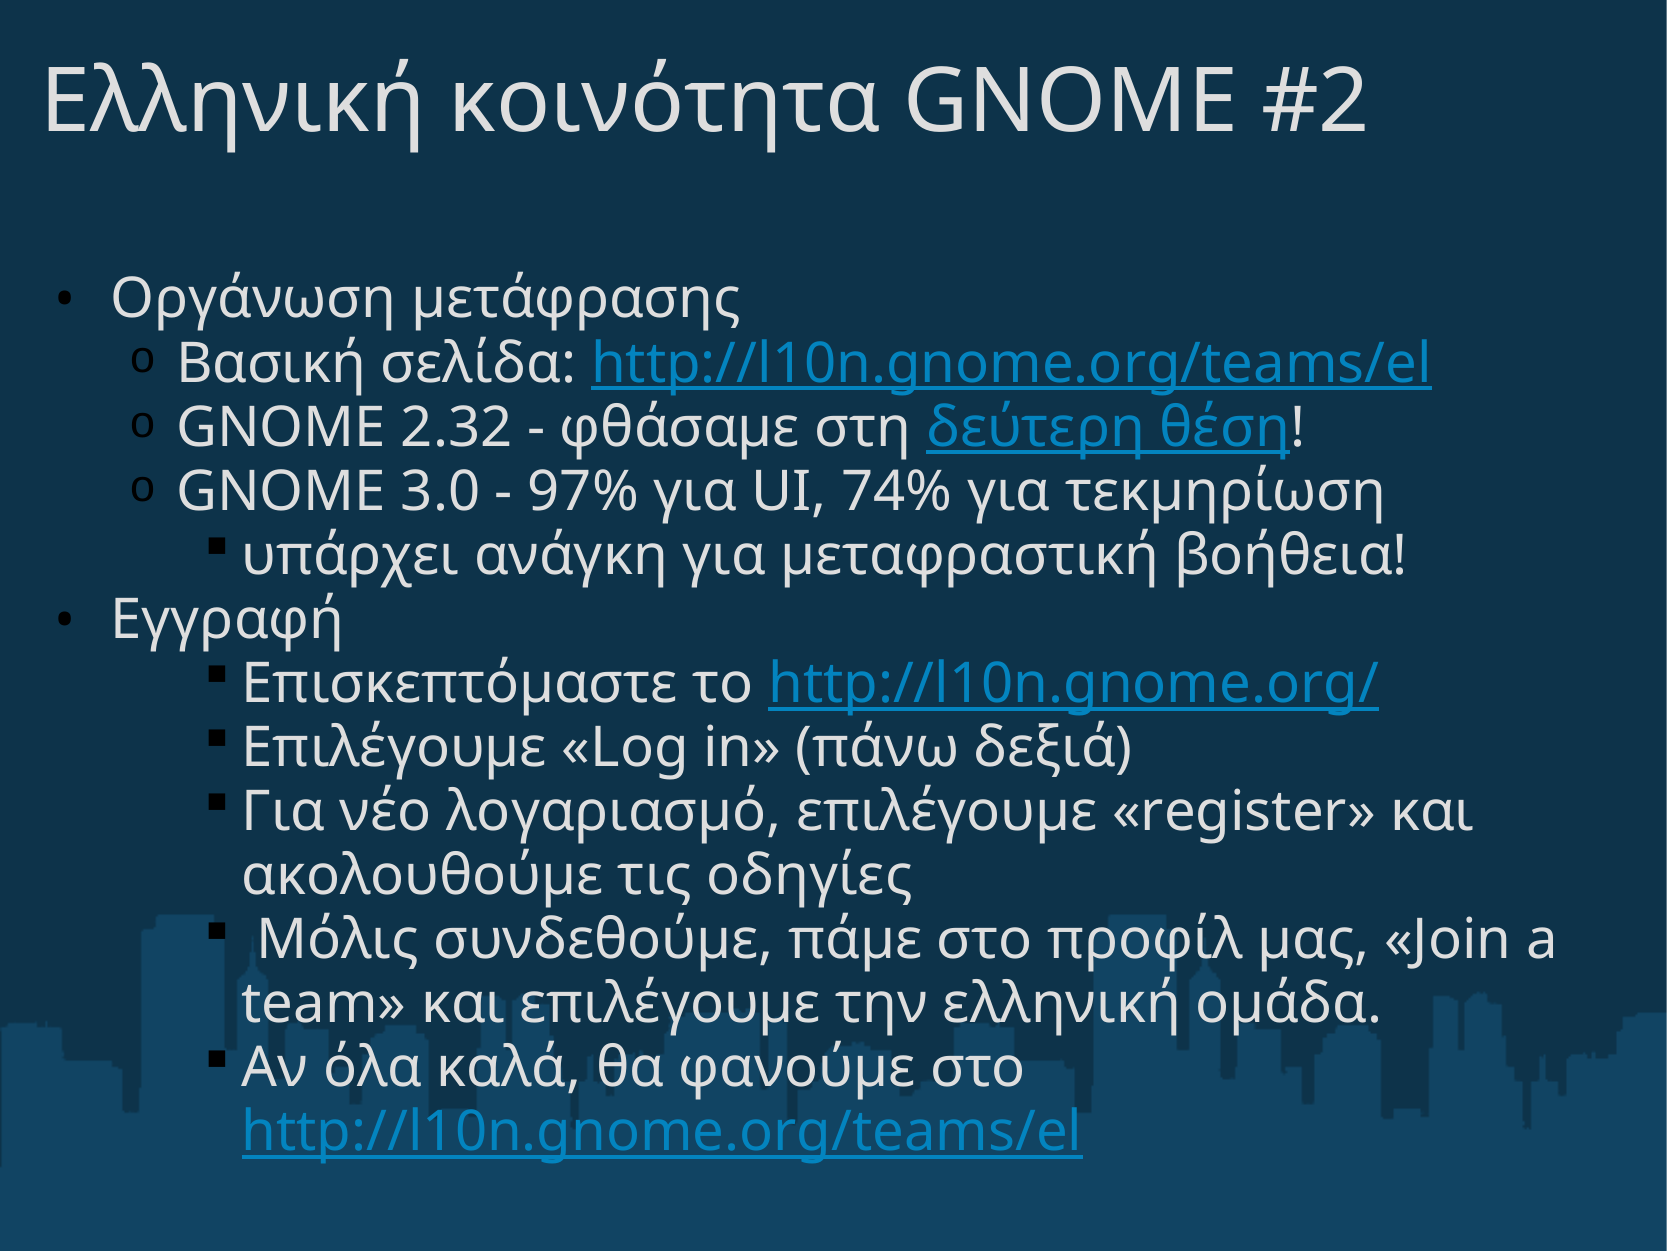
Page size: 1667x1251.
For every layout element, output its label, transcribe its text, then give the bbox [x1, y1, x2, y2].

list Οργάνωση μετάφρασης Βασική σελίδα: http://l10n.gnome.org/teams/el GNOME 2.32 - φθάσαμε στη δεύτερη θέση! GNOME 3.0 - 97% για UI, 74% για τεκμηρίωση υπάρχει ανάγκη για μεταφραστική βοήθεια! Εγγραφή Επισκεπτόμαστε το http://l10n.gnome.org/ Επιλέγουμε «Log in» (πάνω δεξιά) Για νέο λογαριασμό, επιλέγουμε «register» και ακολουθούμε τις οδηγίες Μόλις συνδεθούμε, πάμε στο προφίλ μας, «Join a team» και επιλέγουμε την ελληνική ομάδα. Αν όλα καλά, θα φανούμε στο http://l10n.gnome.org/teams/el [35, 266, 1650, 1211]
picture [0, 0, 1667, 1251]
title Ελληνική κοινότητα GNOME #2 [40, 50, 1627, 201]
